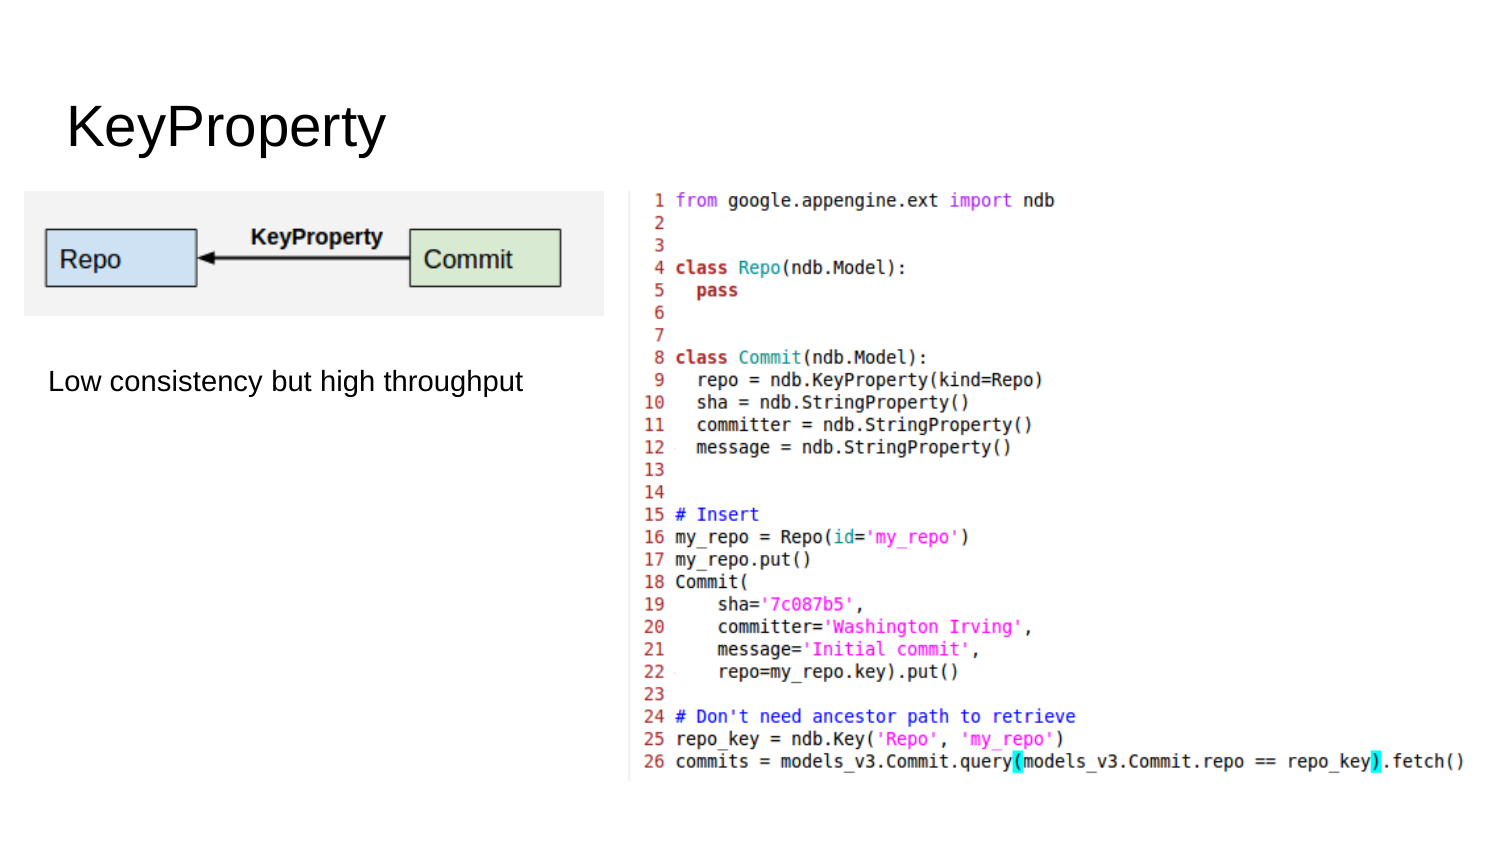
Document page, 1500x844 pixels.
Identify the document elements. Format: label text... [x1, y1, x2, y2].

title KeyProperty [51, 72, 1449, 167]
picture [24, 191, 604, 316]
text_box Low consistency but high throughput [33, 347, 560, 454]
picture [628, 191, 1475, 781]
